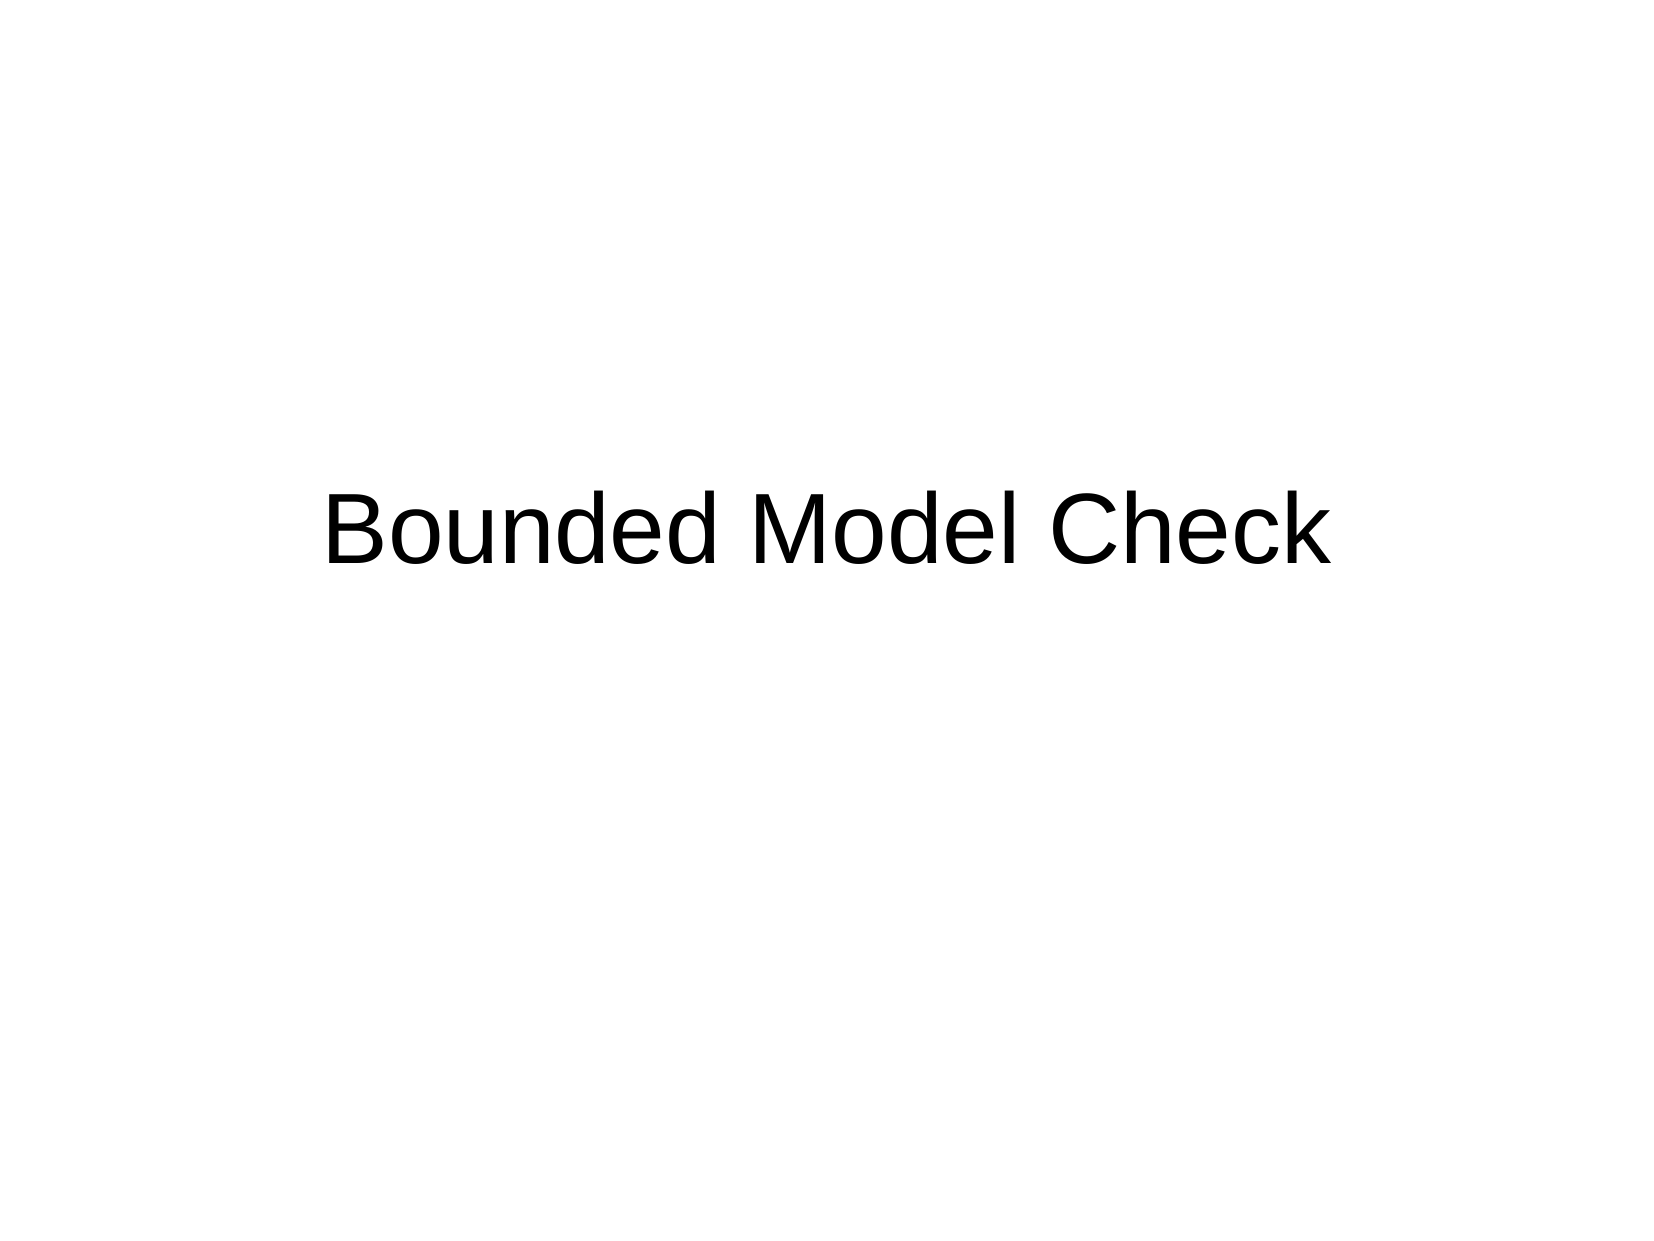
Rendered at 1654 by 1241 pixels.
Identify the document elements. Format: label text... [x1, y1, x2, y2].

subtitle Bounded Model Check [82, 49, 1571, 1010]
